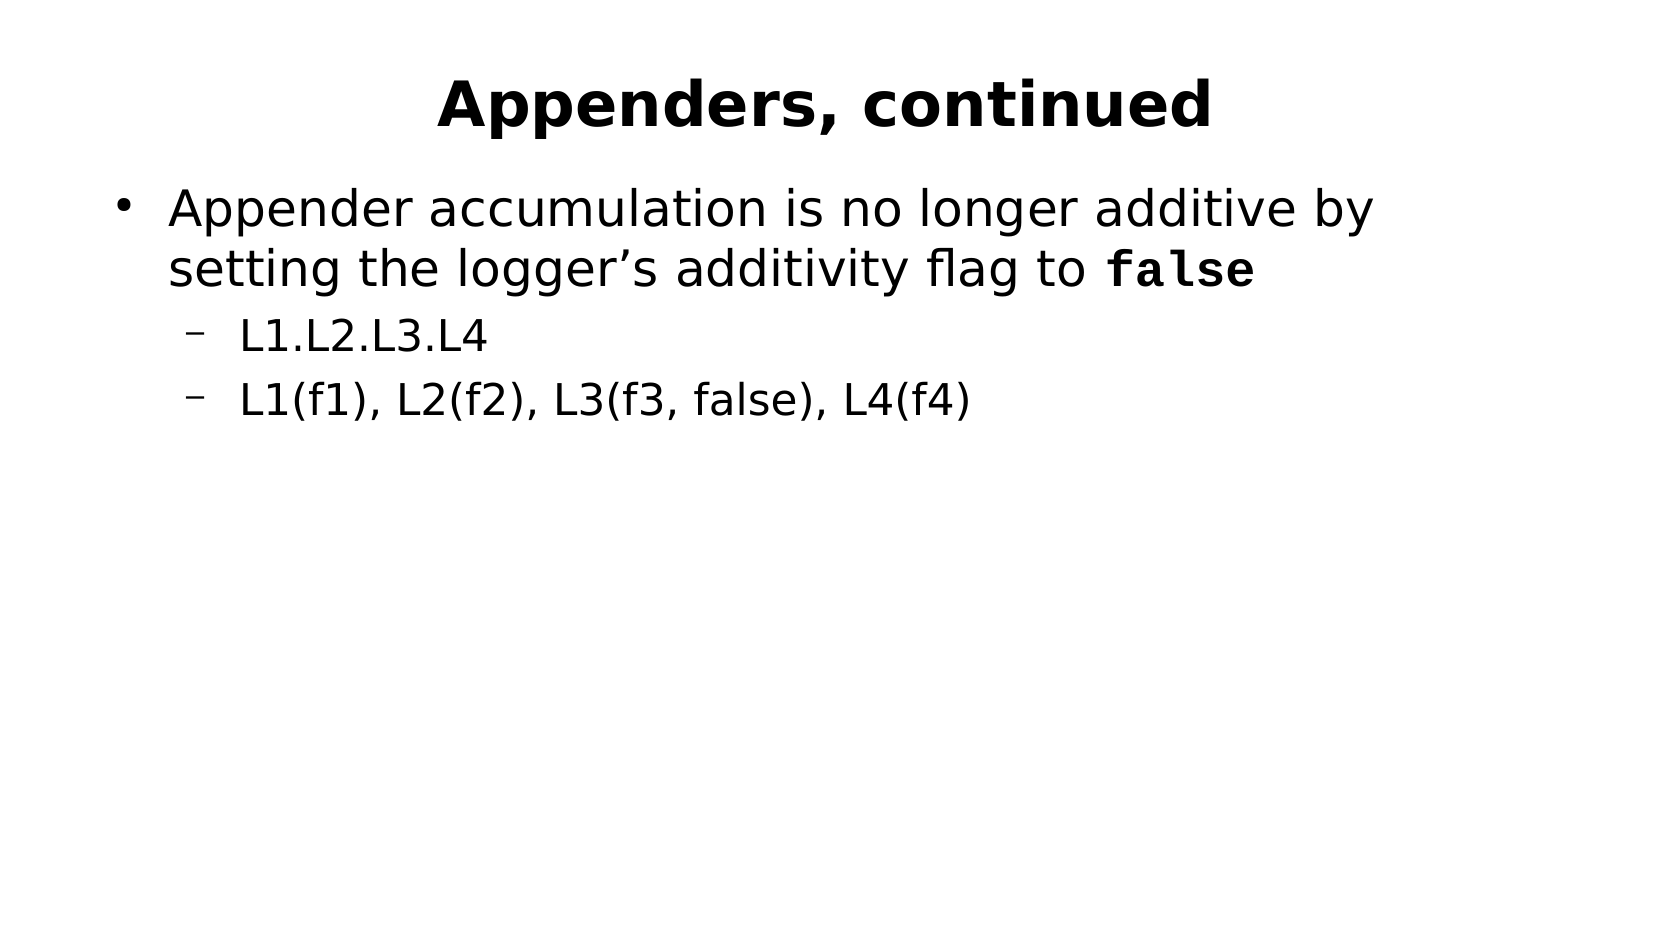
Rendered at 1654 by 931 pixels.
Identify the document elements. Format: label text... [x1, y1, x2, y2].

list Appender accumulation is no longer additive by setting the logger’s additivity flag to false L1.L2.L3.L4 L1(f1), L2(f2), L3(f3, false), L4(f4) [82, 168, 1538, 889]
title Appenders, continued [82, 36, 1571, 147]
